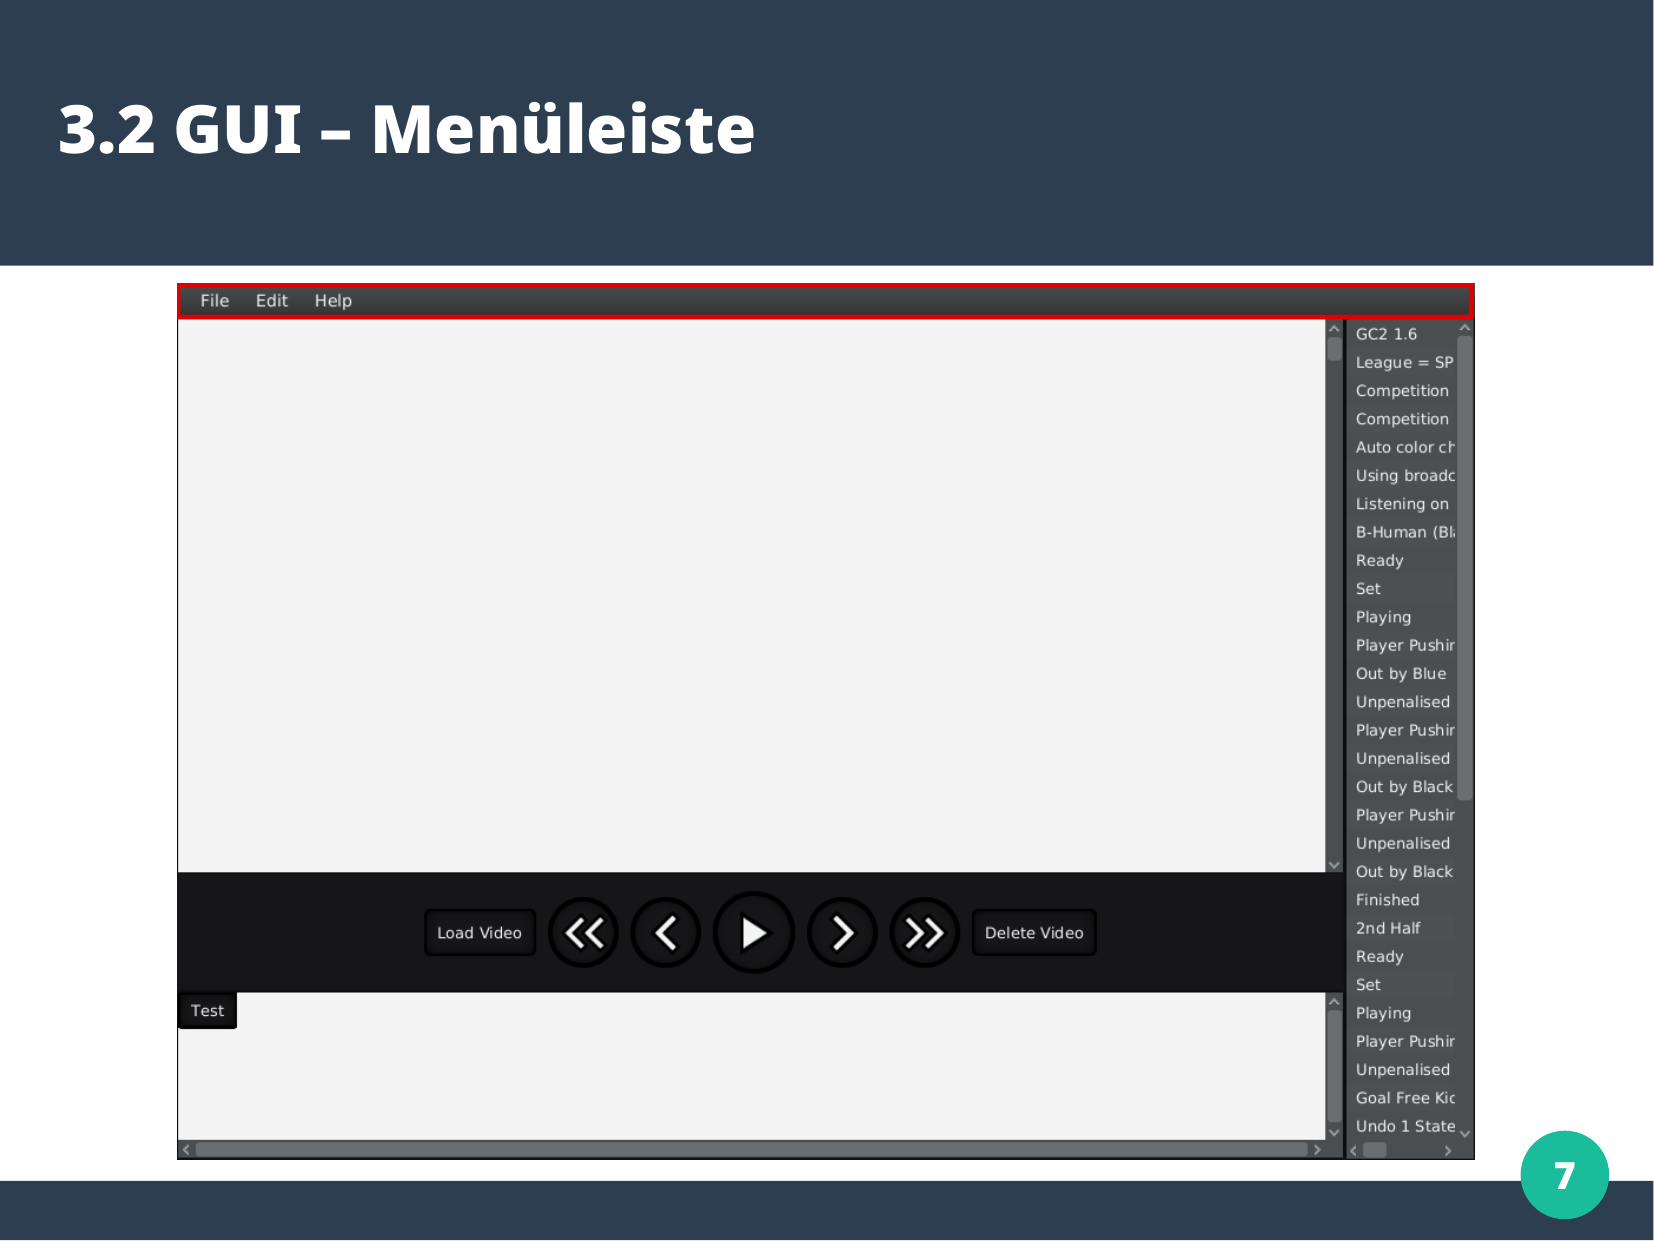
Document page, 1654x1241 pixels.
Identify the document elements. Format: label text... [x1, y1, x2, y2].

title 3.2 GUI – Menüleiste [58, 49, 1595, 207]
picture [177, 283, 1475, 1160]
